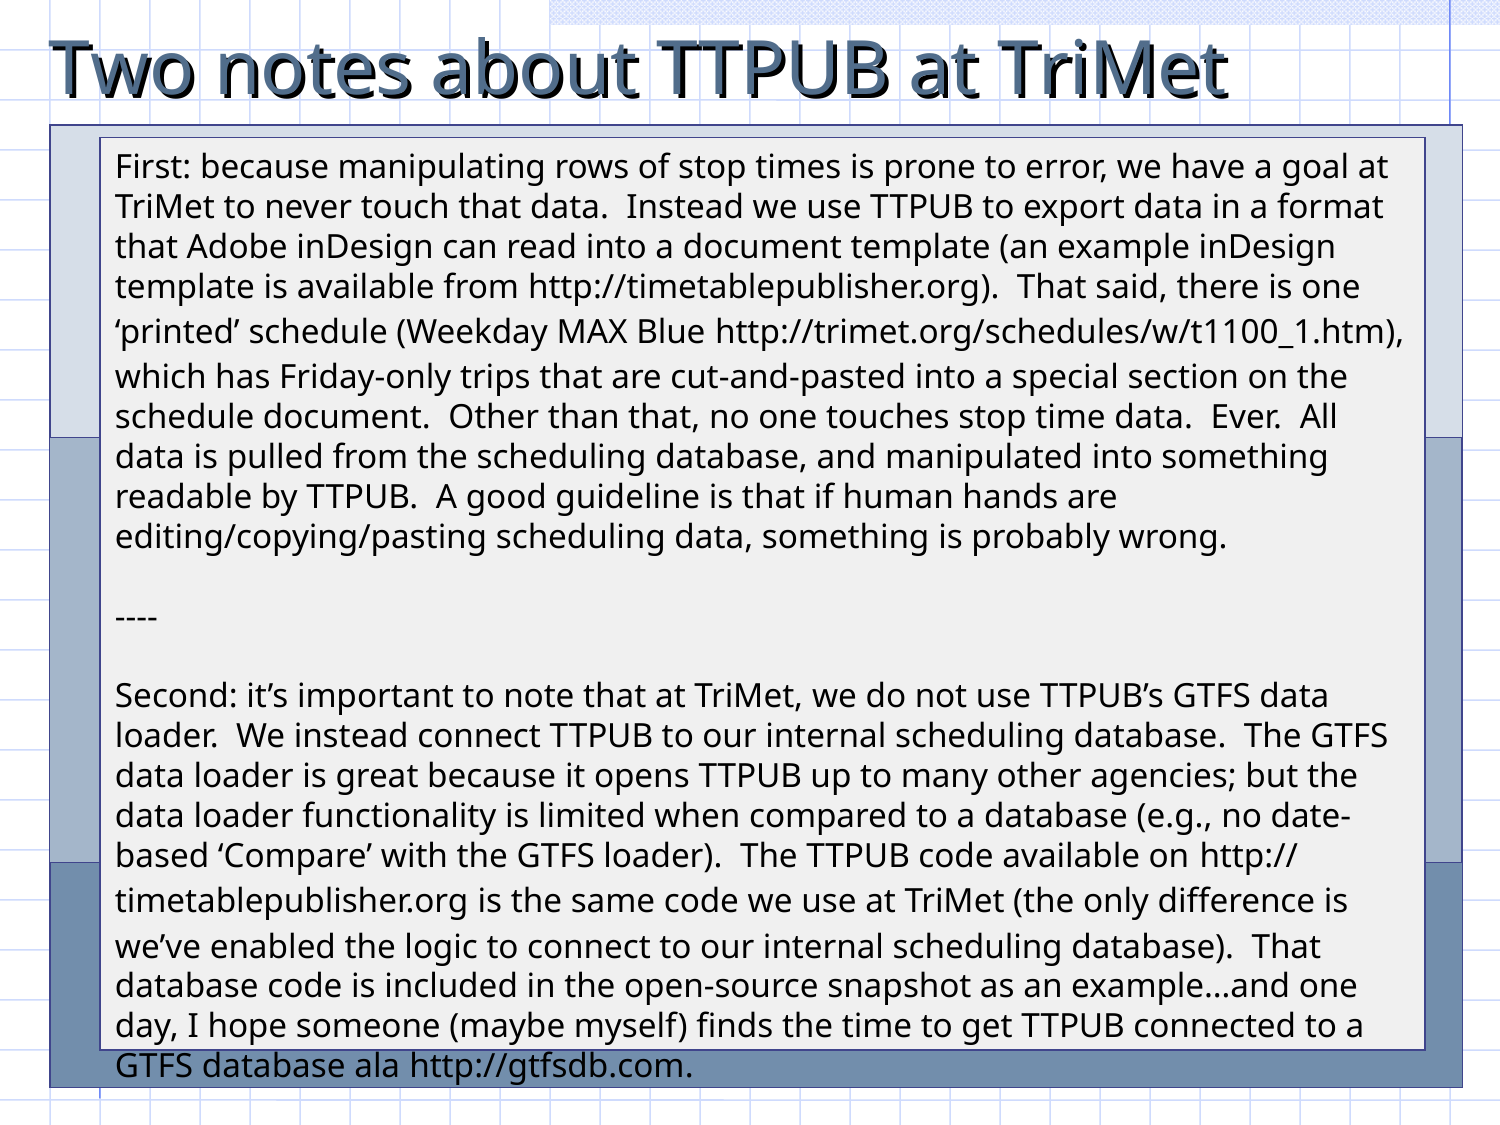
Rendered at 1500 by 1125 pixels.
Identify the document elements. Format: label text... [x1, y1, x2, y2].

title Two notes about TTPUB at TriMet [33, 11, 1309, 125]
picture [549, 0, 1449, 25]
picture [1451, 0, 1500, 25]
text_box First: because manipulating rows of stop times is prone to error, we have a goal at TriMet to never touch that data. Instead we use TTPUB to export data in a format that Adobe inDesign can read into a document template (an example inDesign template is available from http://timetablepublisher.org). That said, there is one ‘printed’ schedule (Weekday MAX Blue http://trimet.org/schedules/w/t1100_1.htm), which has Friday-only trips that are cut-and-pasted into a special section on the schedule document. Other than that, no one touches stop time data. Ever. All data is pulled from the scheduling database, and manipulated into something readable by TTPUB. A good guideline is that if human hands are editing/copying/pasting scheduling data, something is probably wrong. ---- Second: it’s important to note that at TriMet, we do not use TTPUB’s GTFS data loader. We instead connect TTPUB to our internal scheduling database. The GTFS data loader is great because it opens TTPUB up to many other agencies; but the data loader functionality is limited when compared to a database (e.g., no date-based ‘Compare’ with the GTFS loader). The TTPUB code available on http://timetablepublisher.org is the same code we use at TriMet (the only difference is we’ve enabled the logic to connect to our internal scheduling database). That database code is included in the open-source snapshot as an example…and one day, I hope someone (maybe myself) finds the time to get TTPUB connected to a GTFS database ala http://gtfsdb.com. [100, 137, 1425, 1050]
text_box [49, 125, 1463, 1087]
